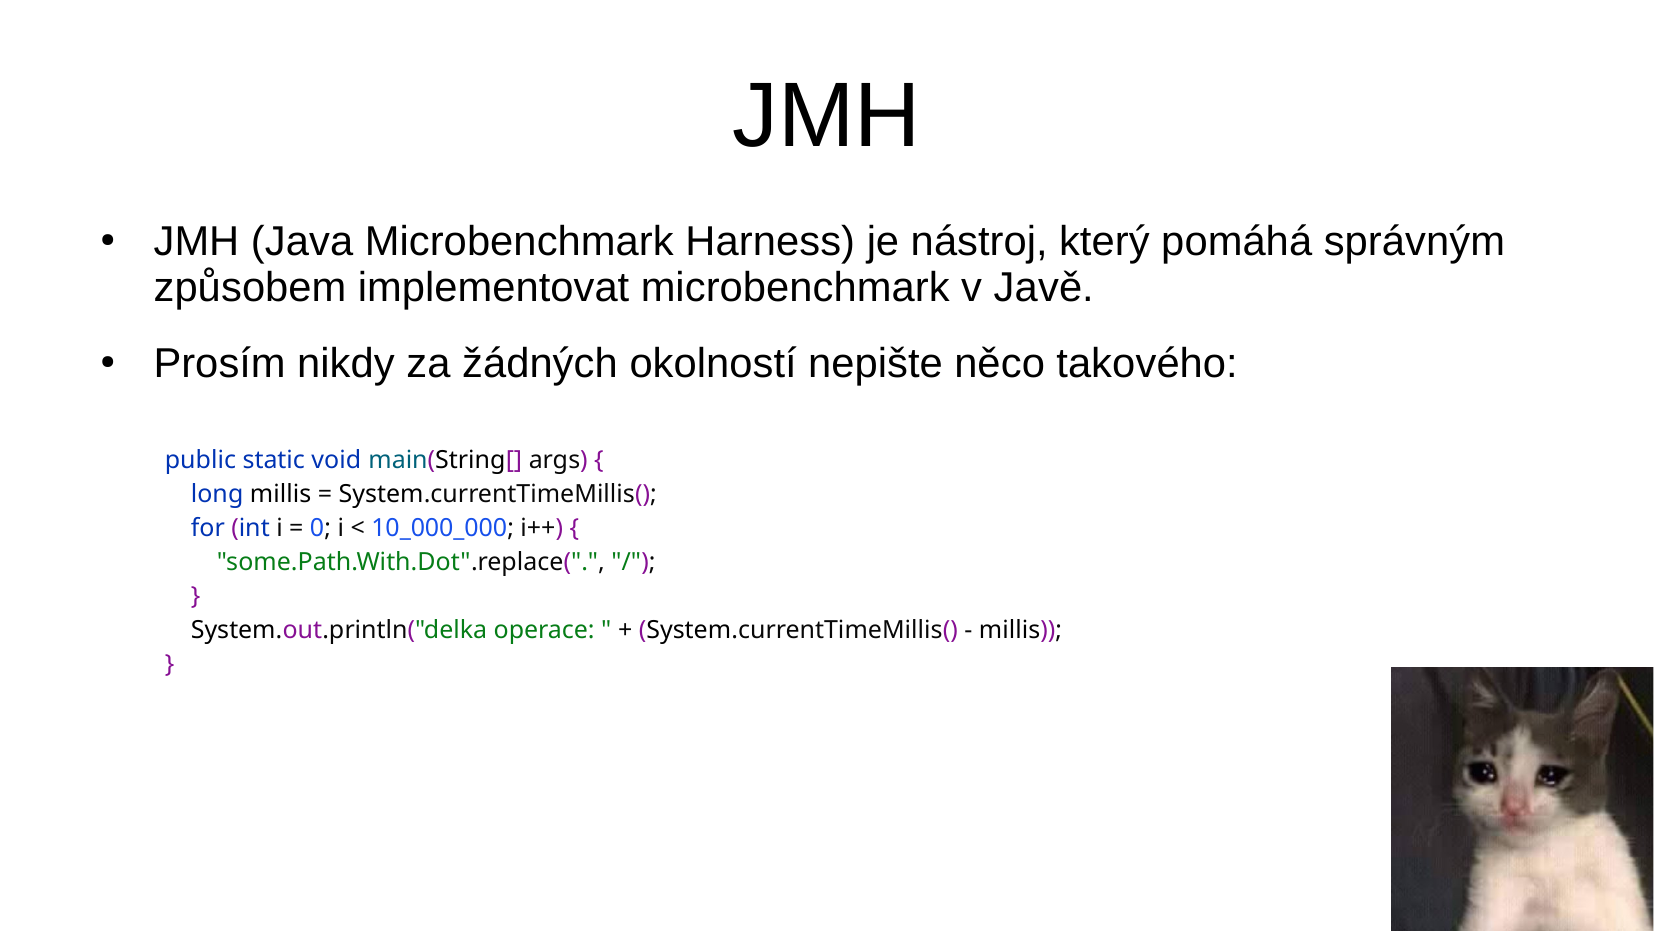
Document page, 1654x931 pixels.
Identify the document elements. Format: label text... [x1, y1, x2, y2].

picture [1391, 667, 1654, 931]
list JMH (Java Microbenchmark Harness) je nástroj, který pomáhá správným způsobem implementovat microbenchmark v Javě. Prosím nikdy za žádných okolností nepište něco takového: [82, 217, 1571, 758]
text_box public static void main(String[] args) { long millis = System.currentTimeMillis(); for (int i = 0; i < 10_000_000; i++) { "some.Path.With.Dot".replace(".", "/"); } System.out.println("delka operace: " + (System.currentTimeMillis() - millis)); } [150, 434, 1410, 676]
title JMH [82, 37, 1571, 193]
